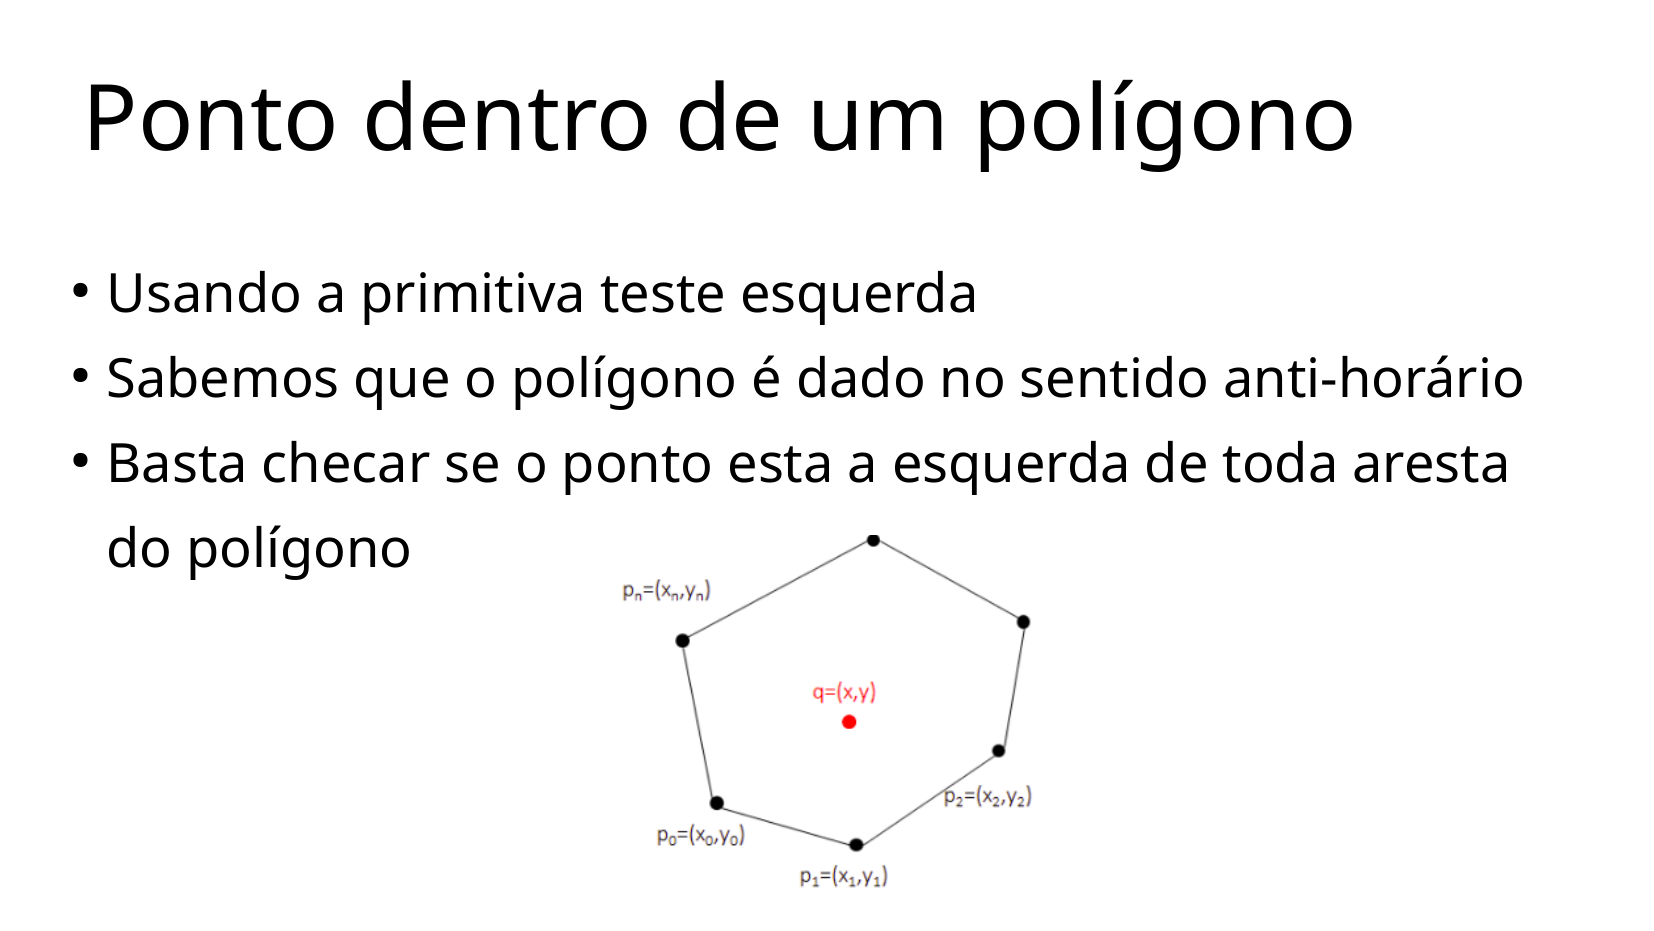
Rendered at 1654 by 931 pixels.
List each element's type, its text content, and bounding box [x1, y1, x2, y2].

title Ponto dentro de um polígono [82, 37, 1571, 193]
subtitle Usando a primitiva teste esquerda Sabemos que o polígono é dado no sentido anti-horário Basta checar se o ponto esta a esquerda de toda aresta do polígono [70, 200, 1560, 626]
picture [615, 535, 1040, 898]
